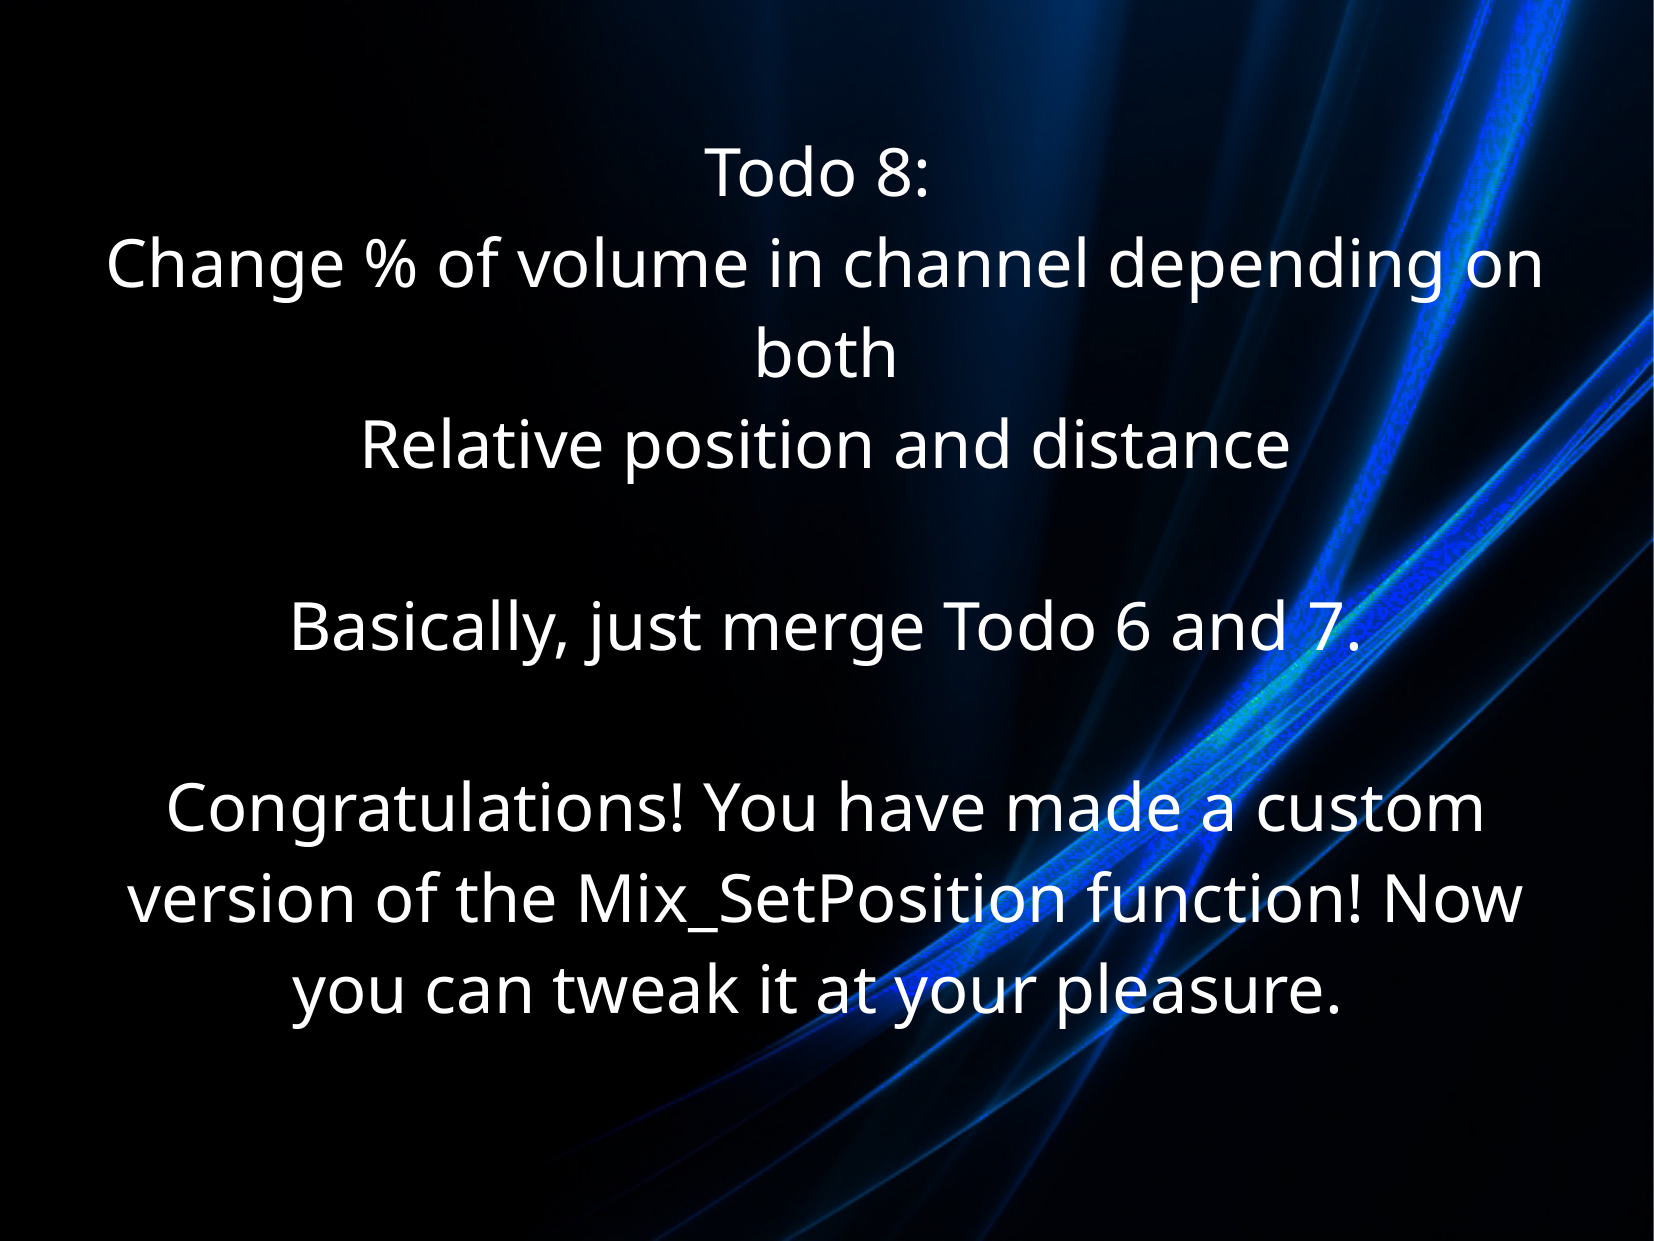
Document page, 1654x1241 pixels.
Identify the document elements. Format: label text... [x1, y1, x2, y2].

subtitle Todo 8: Change % of volume in channel depending on both Relative position and distance Basically, just merge Todo 6 and 7. Congratulations! You have made a custom version of the Mix_SetPosition function! Now you can tweak it at your pleasure. [82, 49, 1571, 1109]
picture [0, 0, 1654, 1241]
